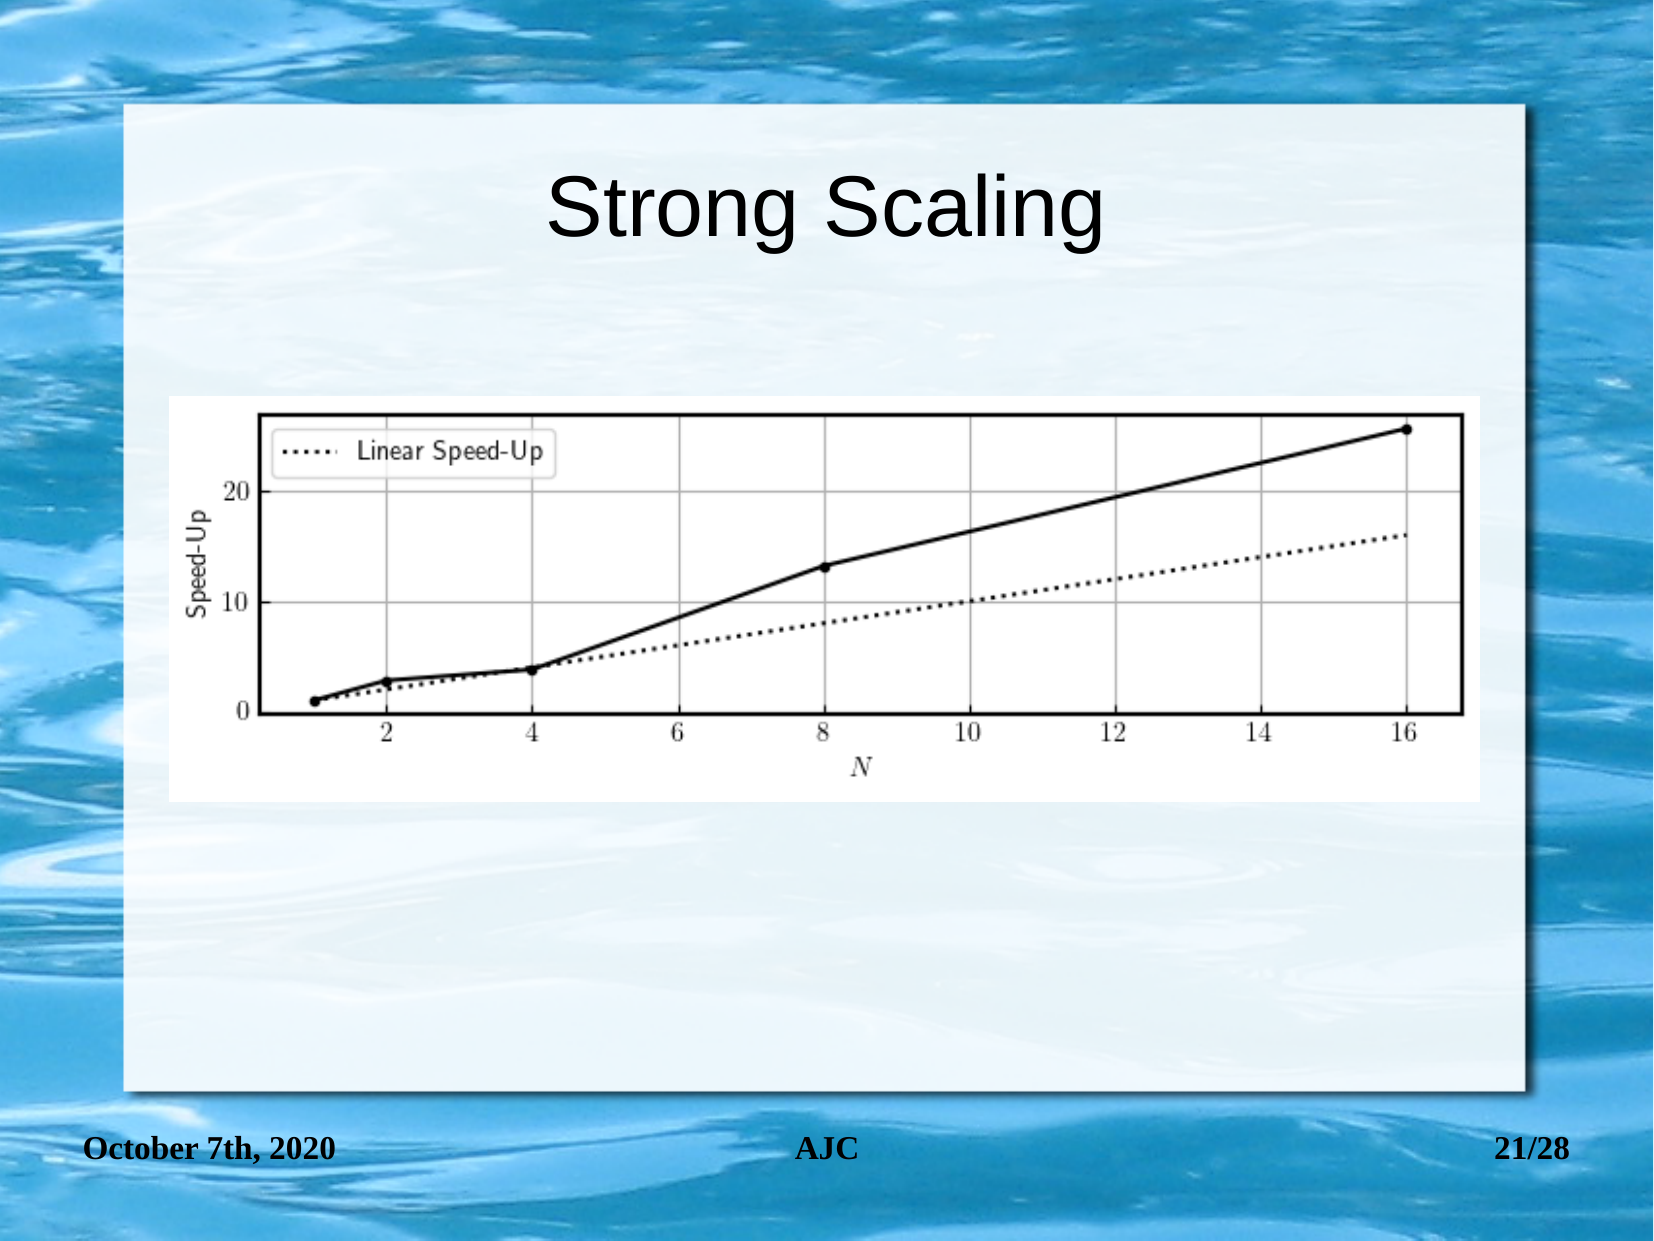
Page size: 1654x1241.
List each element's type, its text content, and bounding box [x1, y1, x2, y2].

picture [0, 0, 1654, 1241]
title Strong Scaling [147, 118, 1506, 296]
